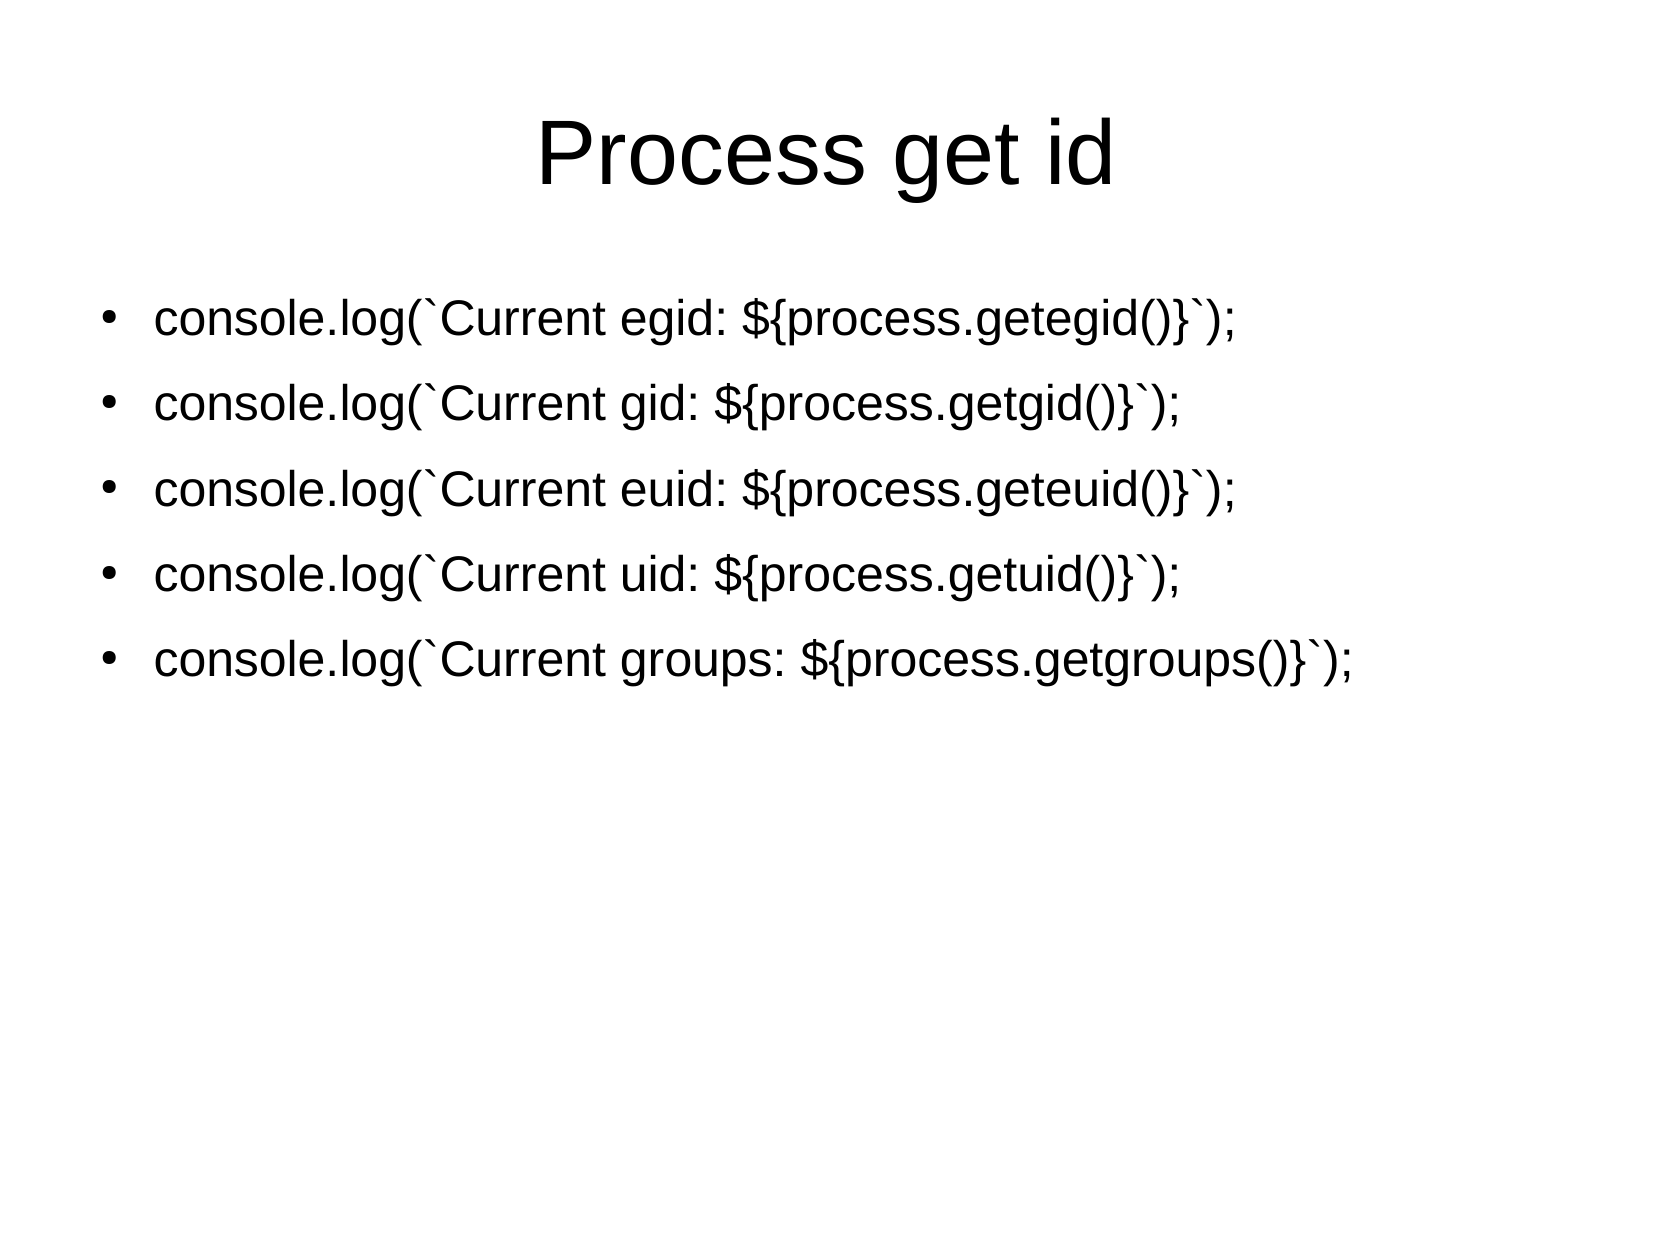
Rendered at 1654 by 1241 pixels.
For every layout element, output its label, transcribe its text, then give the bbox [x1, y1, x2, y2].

list console.log(`Current egid: ${process.getegid()}`); console.log(`Current gid: ${process.getgid()}`); console.log(`Current euid: ${process.geteuid()}`); console.log(`Current uid: ${process.getuid()}`); console.log(`Current groups: ${process.getgroups()}`); [82, 290, 1571, 1010]
title Process get id [82, 49, 1571, 257]
